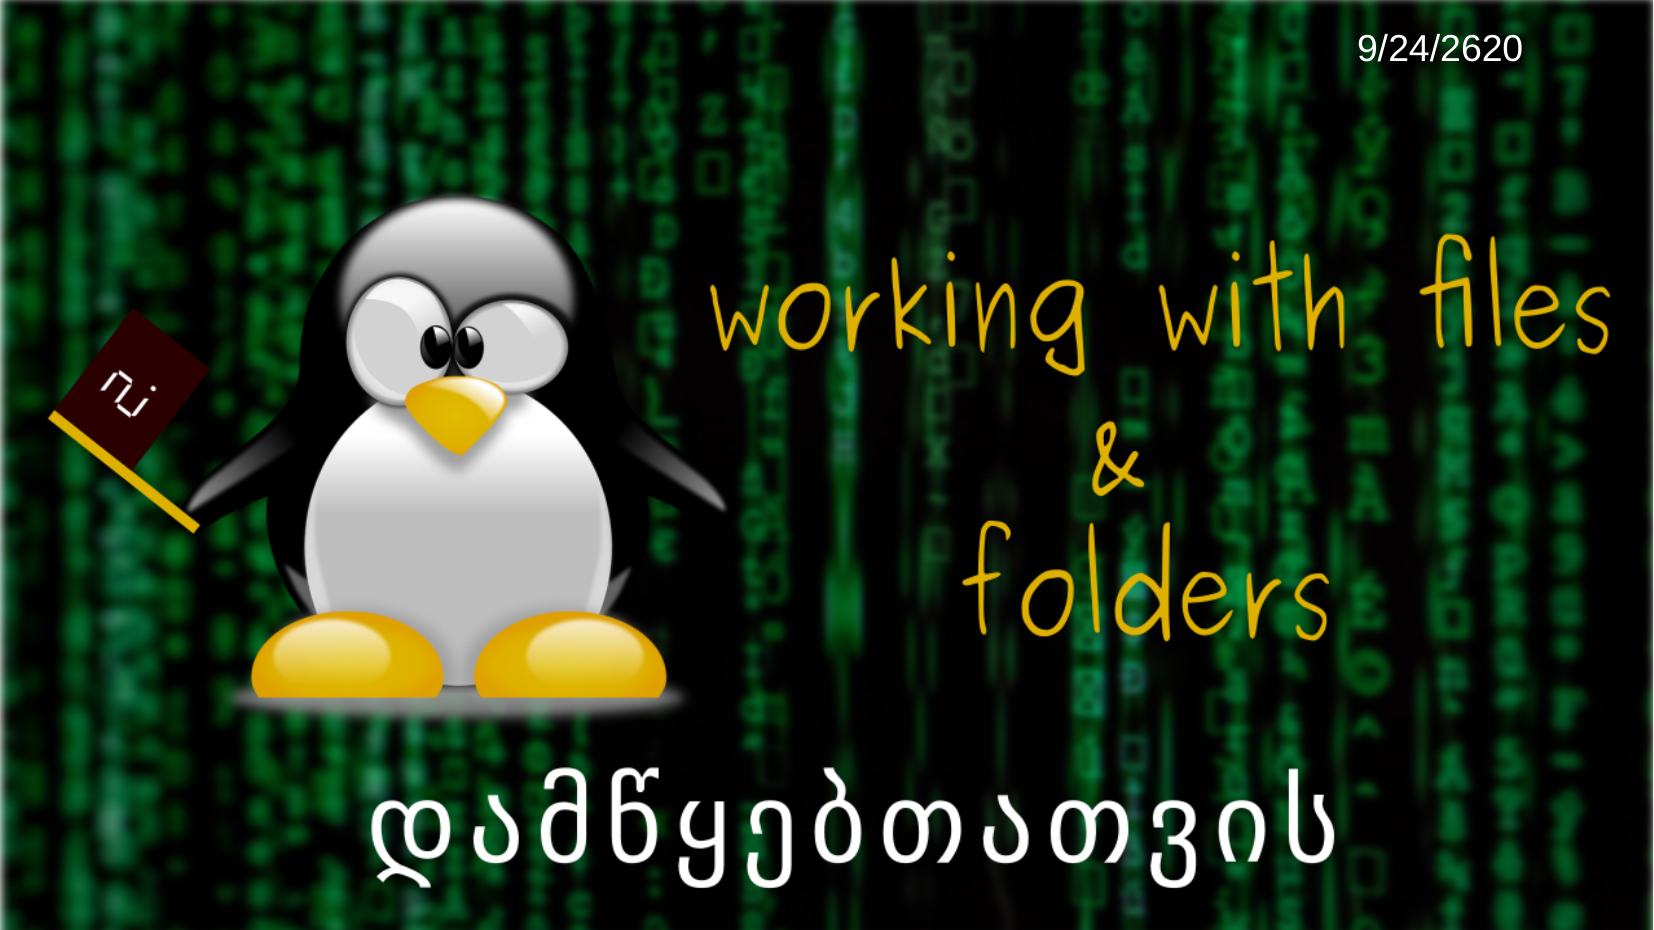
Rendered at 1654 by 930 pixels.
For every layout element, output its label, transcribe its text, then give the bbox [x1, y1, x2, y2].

text_box 1/4/2120 [1342, 19, 1601, 91]
picture [0, 0, 1654, 930]
